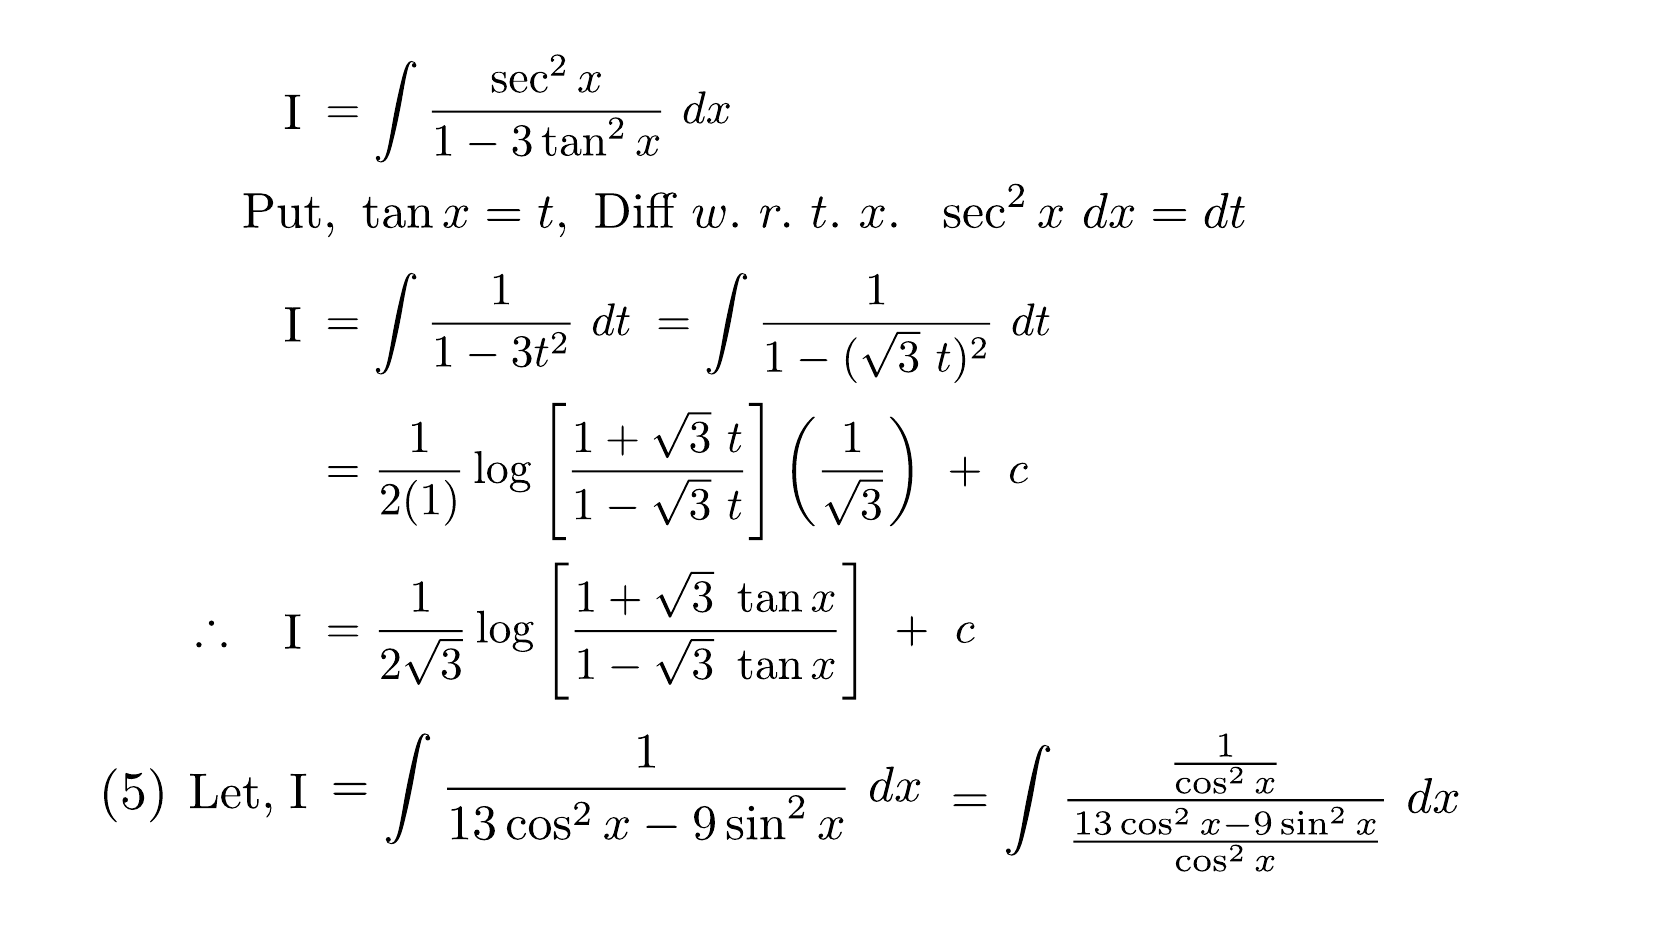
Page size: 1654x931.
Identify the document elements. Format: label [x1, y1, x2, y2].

text_box [327, 402, 1028, 541]
text_box [327, 54, 730, 163]
text_box [333, 733, 921, 845]
title [47, 36, 1607, 905]
text_box [953, 733, 1459, 872]
text_box [658, 273, 1050, 384]
text_box [327, 272, 631, 375]
text_box [285, 614, 301, 649]
text_box [284, 94, 301, 129]
text_box [101, 768, 163, 823]
text_box [285, 307, 301, 342]
text_box [327, 562, 975, 700]
text_box [243, 183, 1246, 238]
text_box [190, 773, 272, 818]
text_box [196, 620, 227, 648]
text_box [290, 773, 307, 809]
